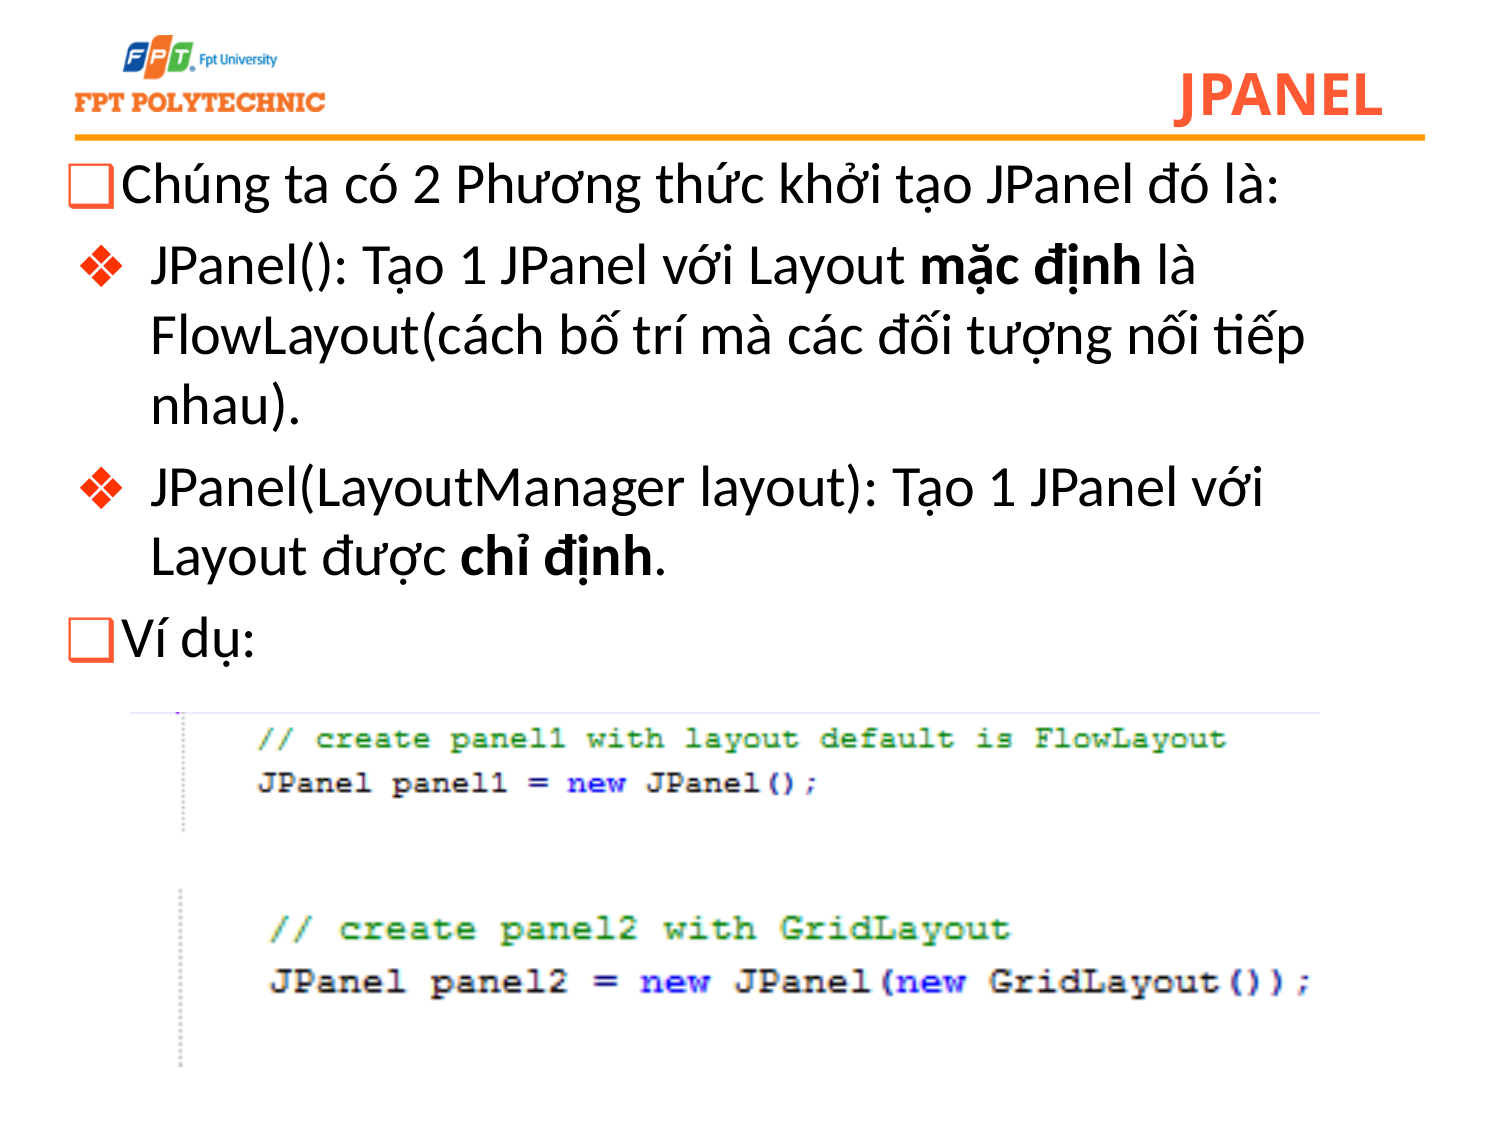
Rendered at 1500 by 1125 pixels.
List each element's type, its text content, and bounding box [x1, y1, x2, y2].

picture [130, 712, 1320, 835]
text_box Chúng ta có 2 Phương thức khởi tạo JPanel đó là: JPanel(): Tạo 1 JPanel với Layout mặc định là FlowLayout(cách bố trí mà các đối tượng nối tiếp nhau). JPanel(LayoutManager layout): Tạo 1 JPanel với Layout được chỉ định. Ví dụ: [49, 137, 1400, 1025]
text_box JPanel [49, 41, 1400, 137]
picture [75, 35, 325, 41]
picture [87, 887, 1435, 1067]
